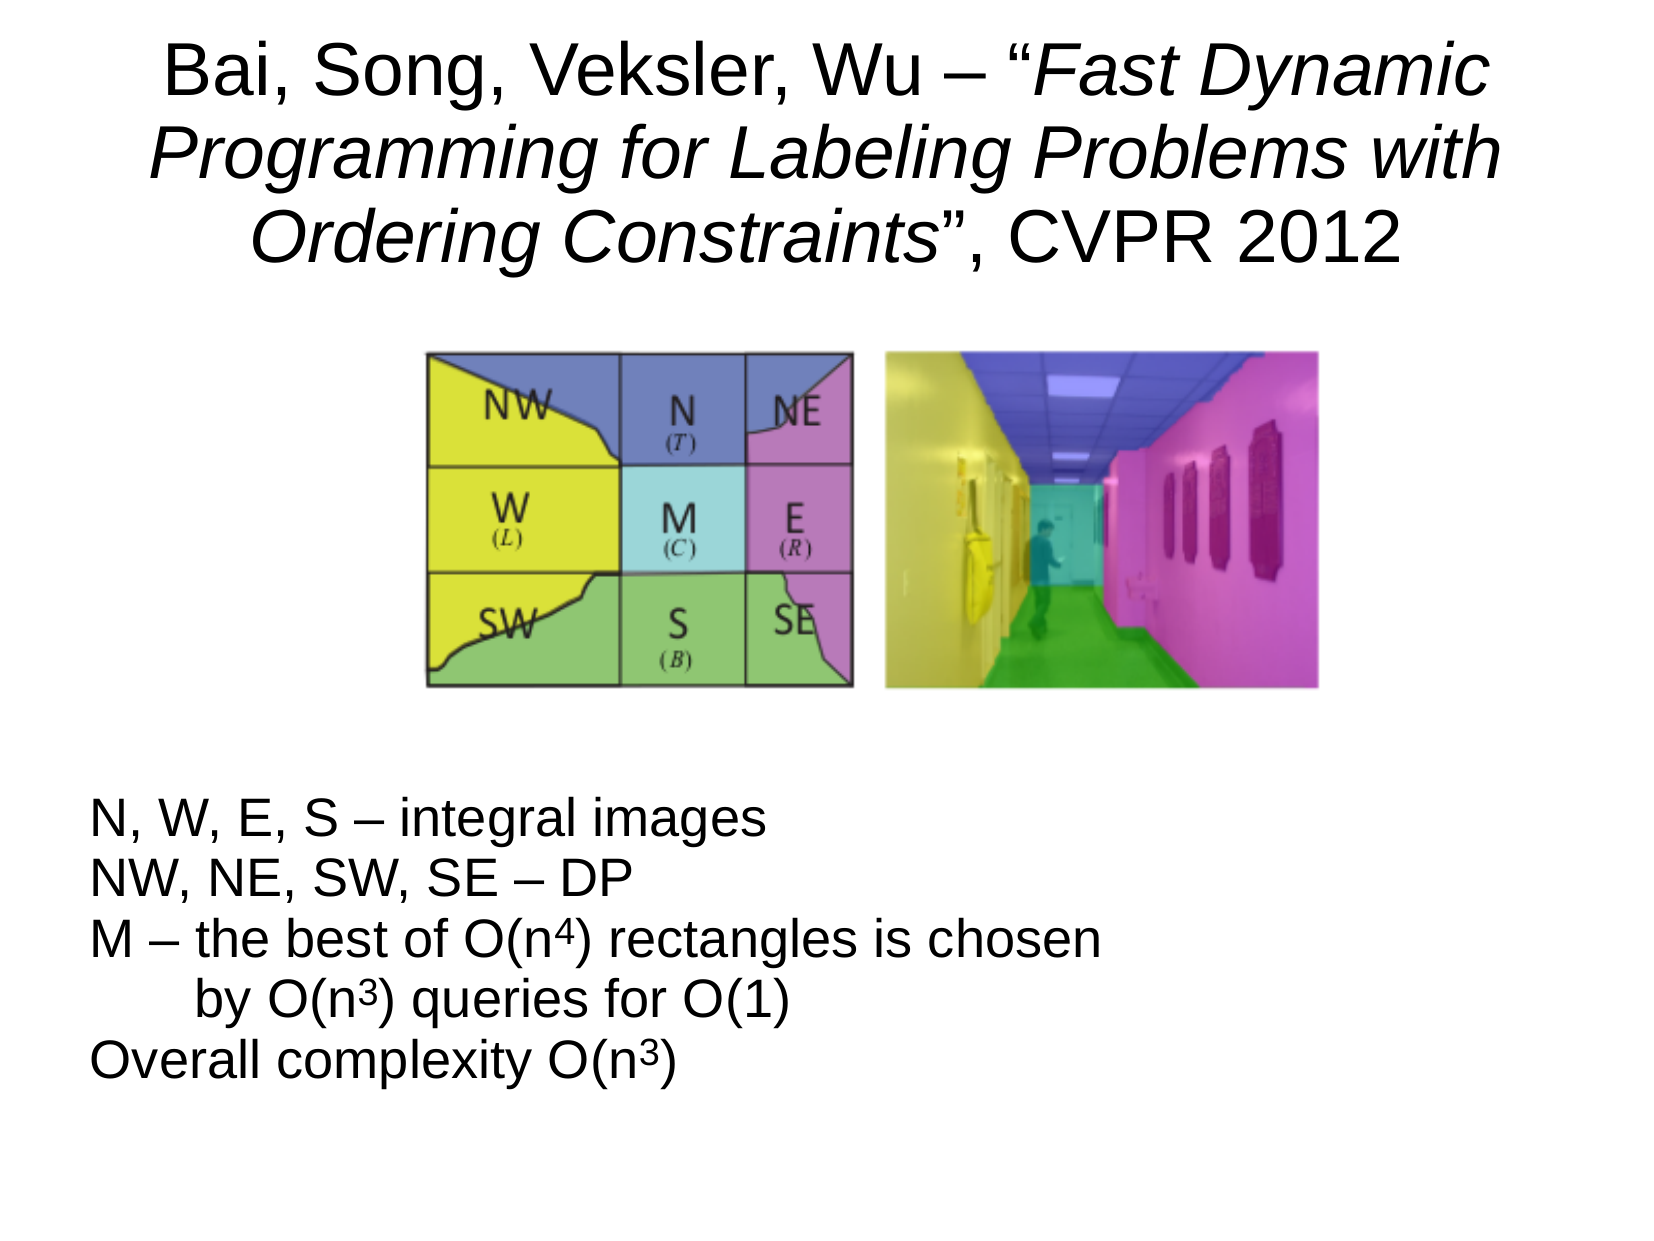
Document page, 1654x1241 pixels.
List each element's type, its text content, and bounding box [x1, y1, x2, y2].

title Bai, Song, Veksler, Wu – “Fast Dynamic Programming for Labeling Problems with Ordering Constraints”, CVPR 2012 [82, 26, 1571, 279]
picture [406, 333, 1336, 706]
text_box N, W, E, S – integral images NW, NE, SW, SE – DP M – the best of O(n4) rectangles is chosen by O(n3) queries for O(1) Overall complexity O(n3) [75, 780, 1531, 1103]
